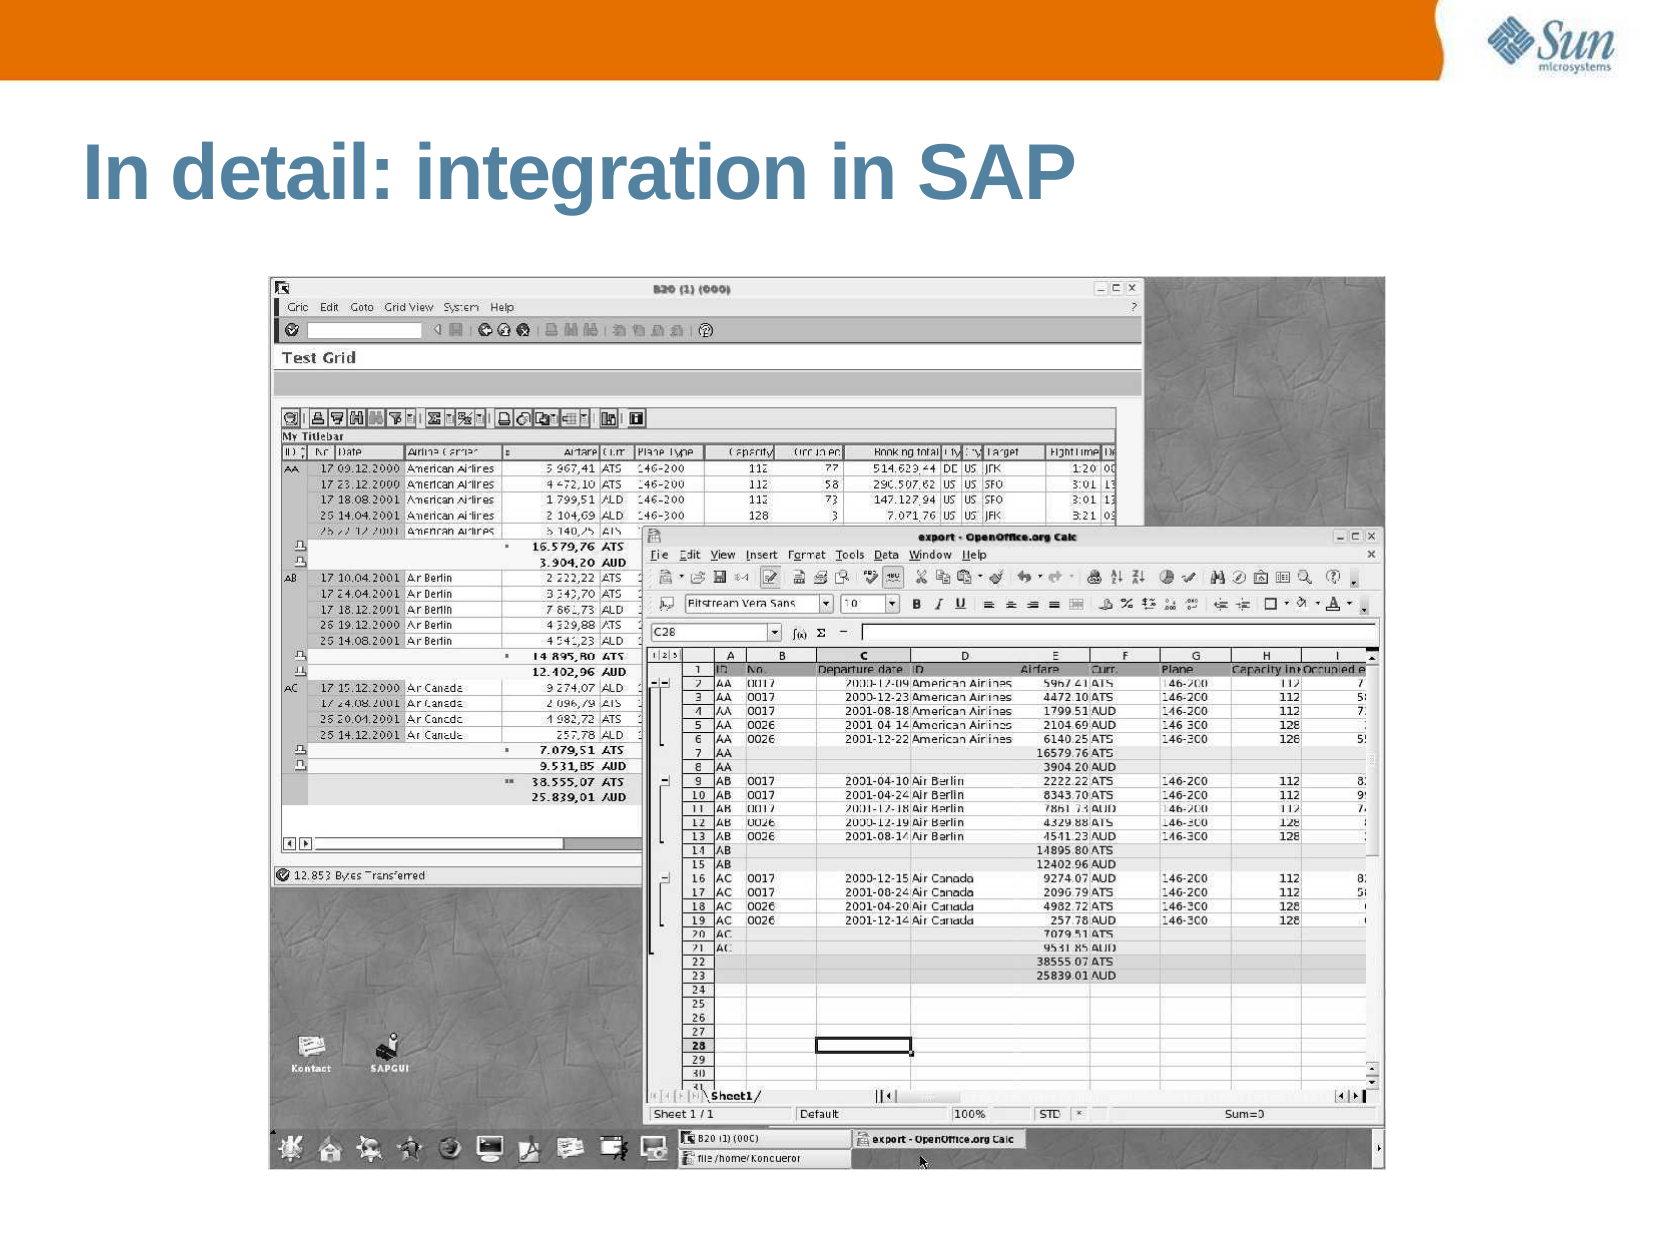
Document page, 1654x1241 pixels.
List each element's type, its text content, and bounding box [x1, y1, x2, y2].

picture [0, 0, 1654, 83]
picture [268, 276, 1386, 1170]
title In detail: integration in SAP [82, 135, 1585, 251]
